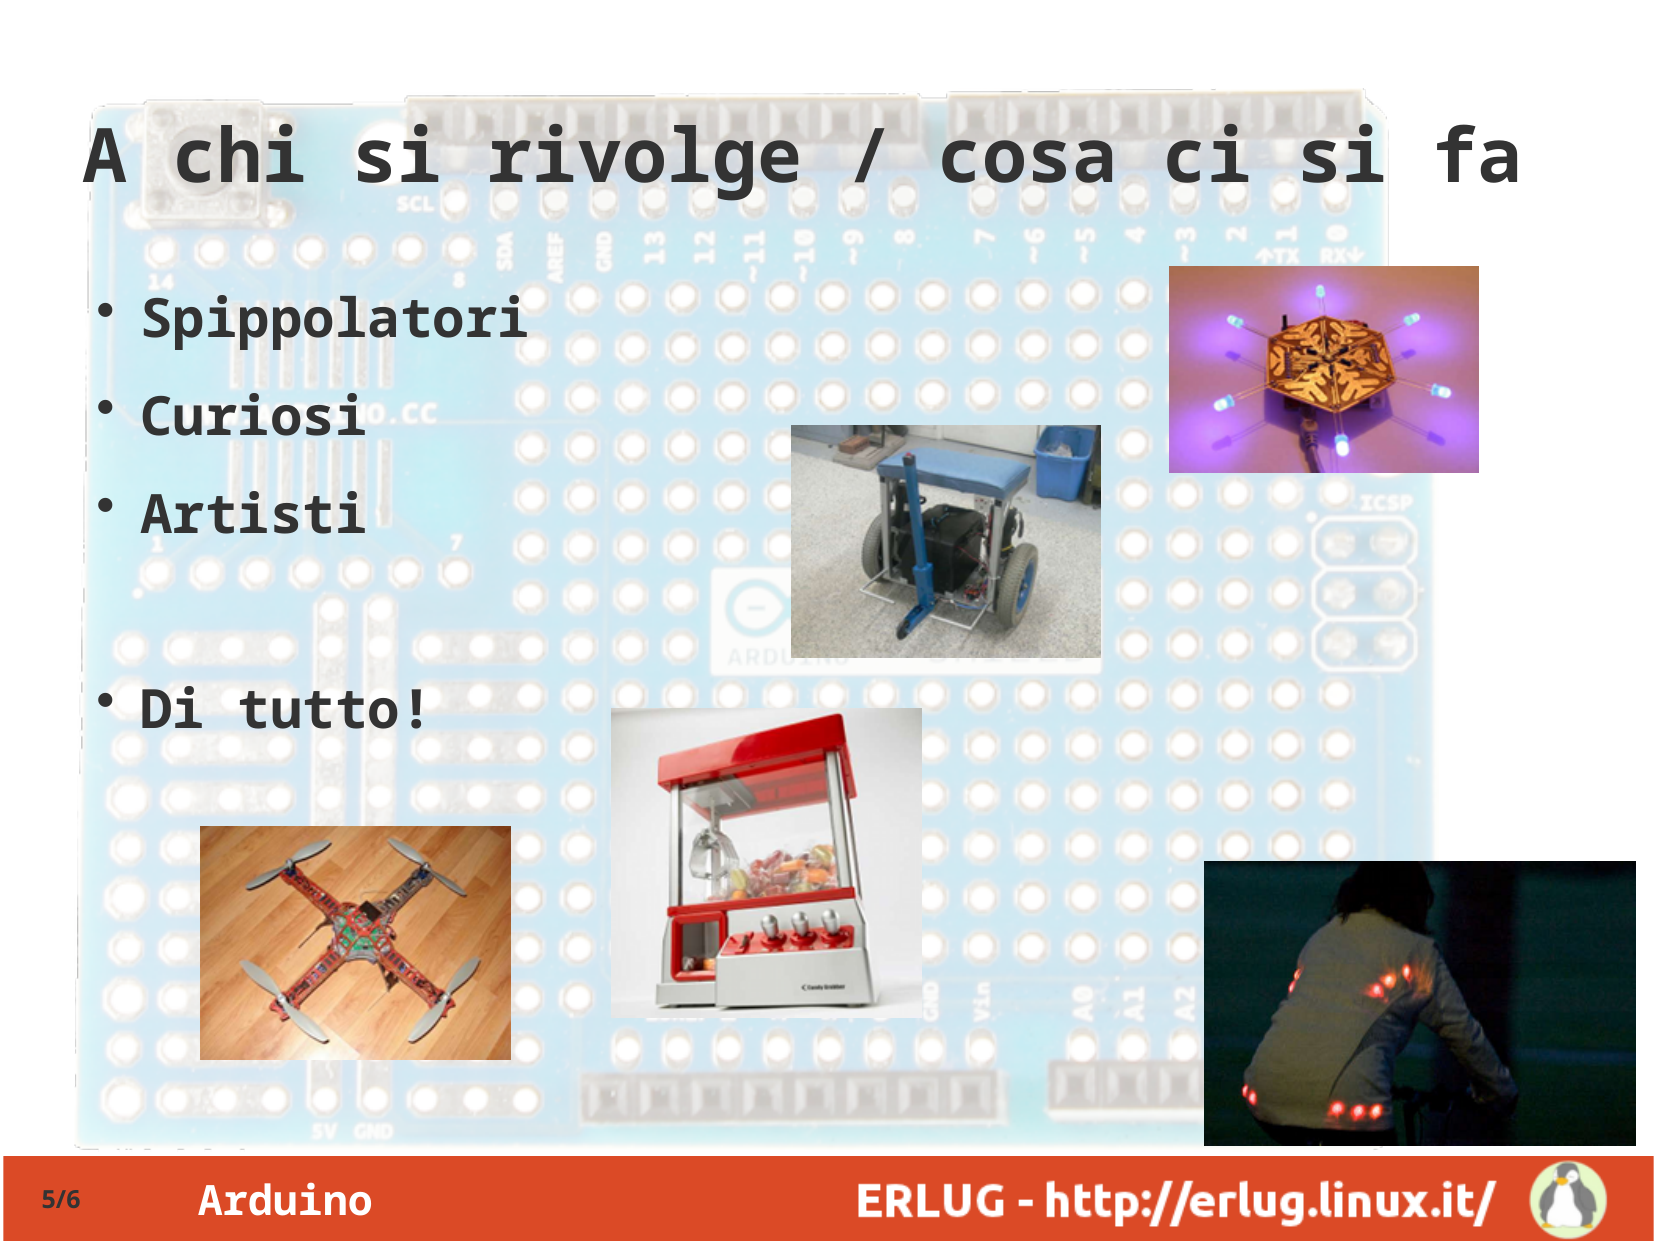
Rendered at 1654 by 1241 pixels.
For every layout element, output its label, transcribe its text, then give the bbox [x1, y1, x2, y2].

picture [611, 708, 922, 1018]
picture [3, 1156, 1654, 1241]
picture [791, 425, 1101, 658]
picture [1169, 266, 1479, 473]
picture [200, 826, 511, 1060]
title A chi si rivolge / cosa ci si fa [82, 49, 1571, 257]
picture [74, 88, 1636, 1152]
list Spippolatori Curiosi Artisti Di tutto! [87, 242, 1579, 1062]
